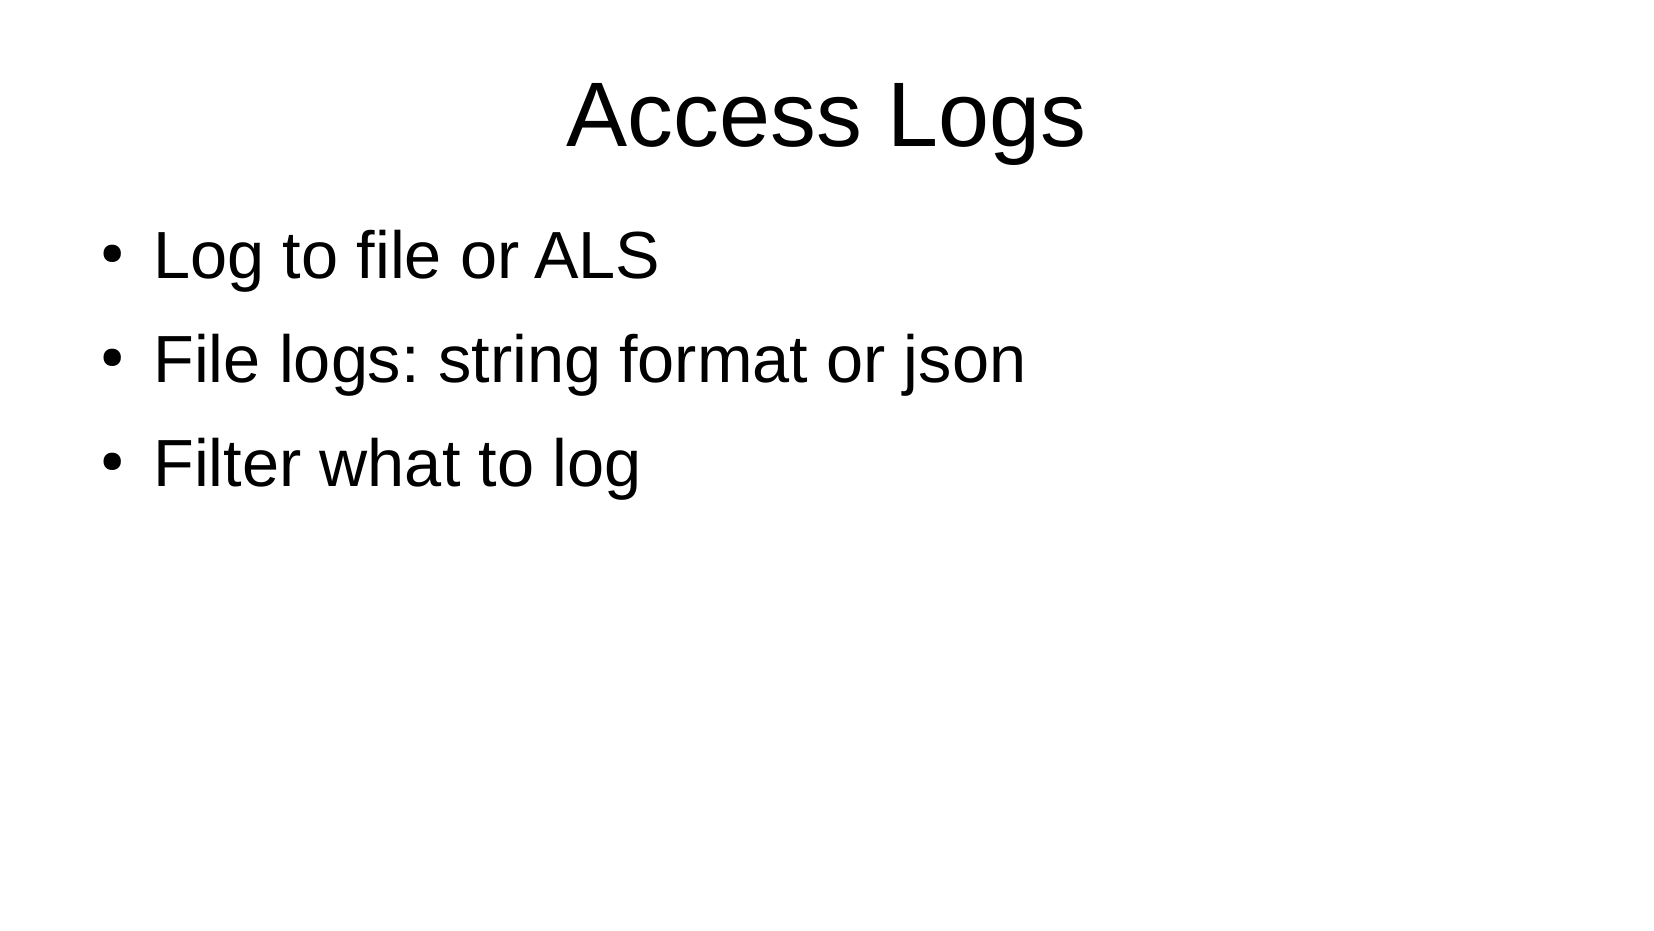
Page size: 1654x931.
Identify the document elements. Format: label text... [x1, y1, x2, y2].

title Access Logs [82, 37, 1571, 193]
list Log to file or ALS File logs: string format or json Filter what to log [82, 217, 1571, 758]
